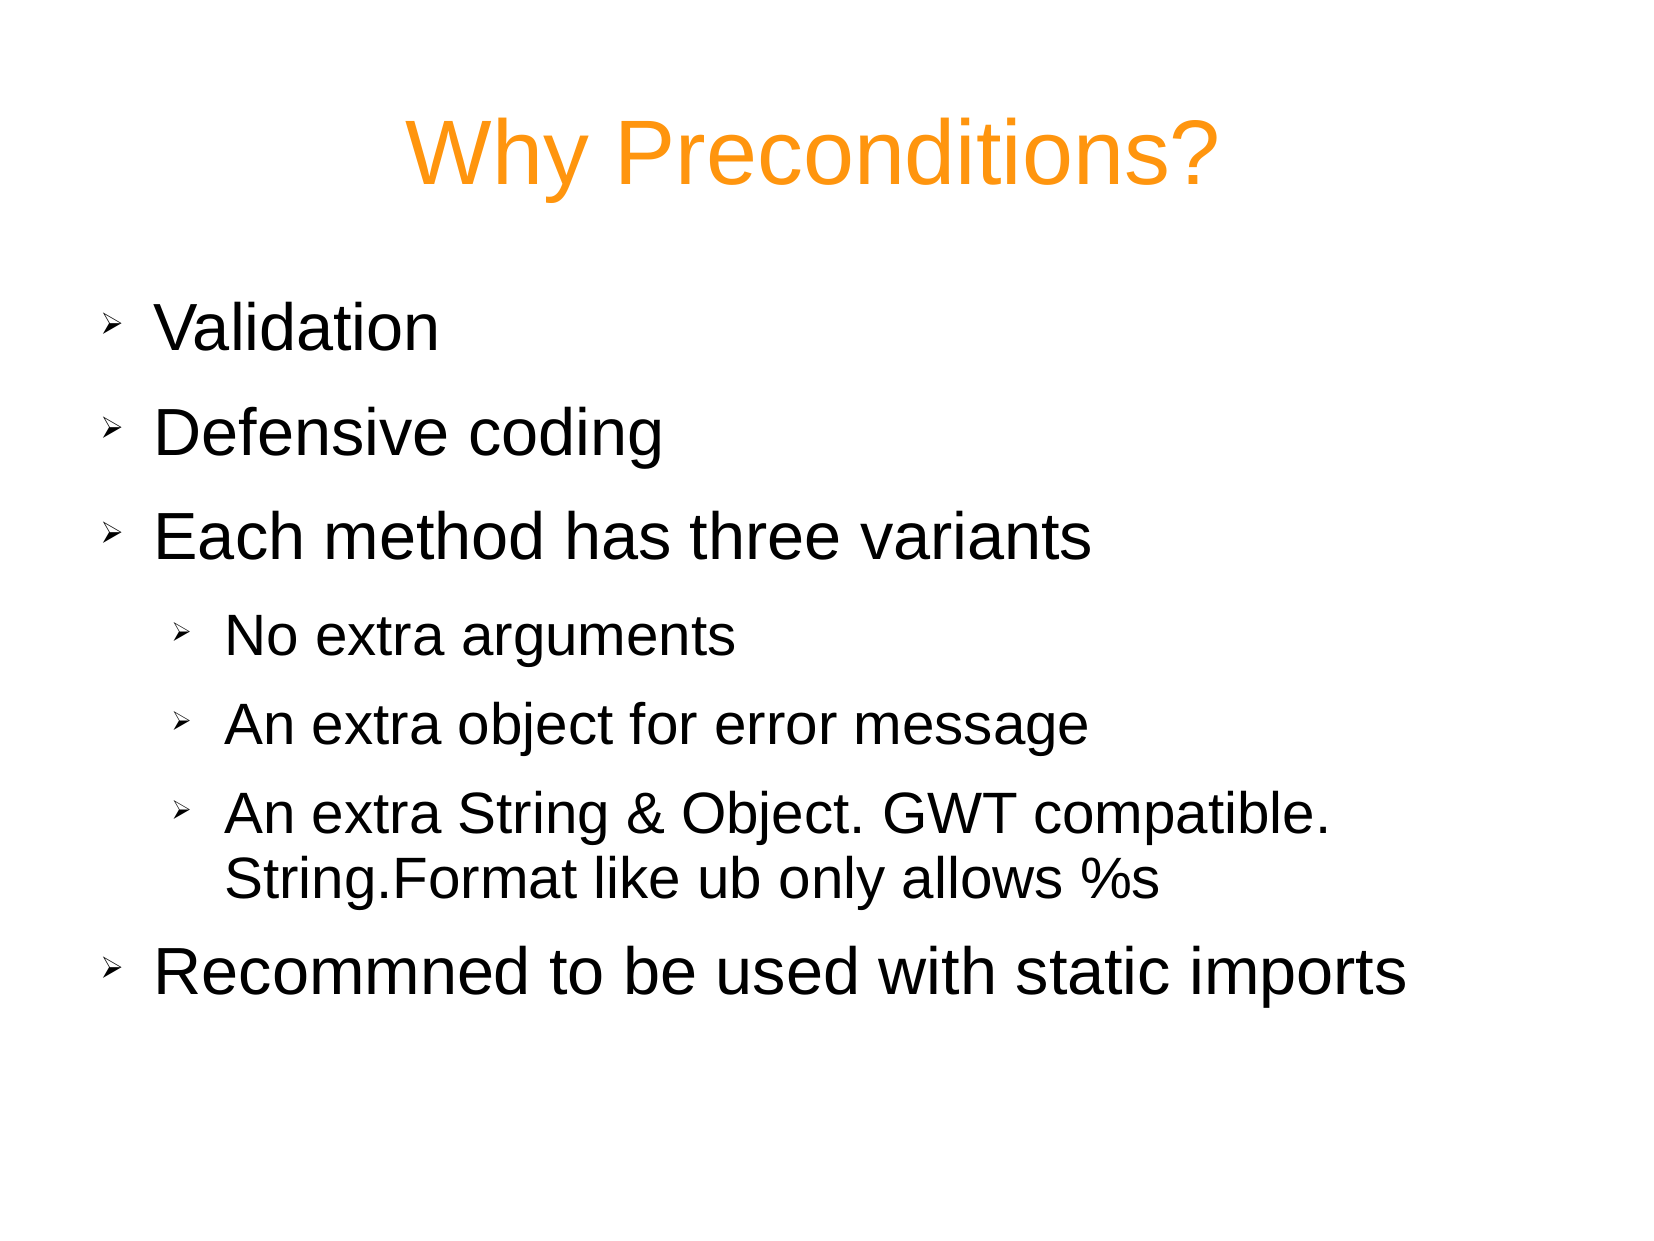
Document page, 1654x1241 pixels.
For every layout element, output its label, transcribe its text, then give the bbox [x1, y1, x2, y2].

list Validation Defensive coding Each method has three variants No extra arguments An extra object for error message An extra String & Object. GWT compatible. String.Format like ub only allows %s Recommned to be used with static imports [82, 290, 1571, 1010]
title Why Preconditions? [82, 49, 1571, 257]
